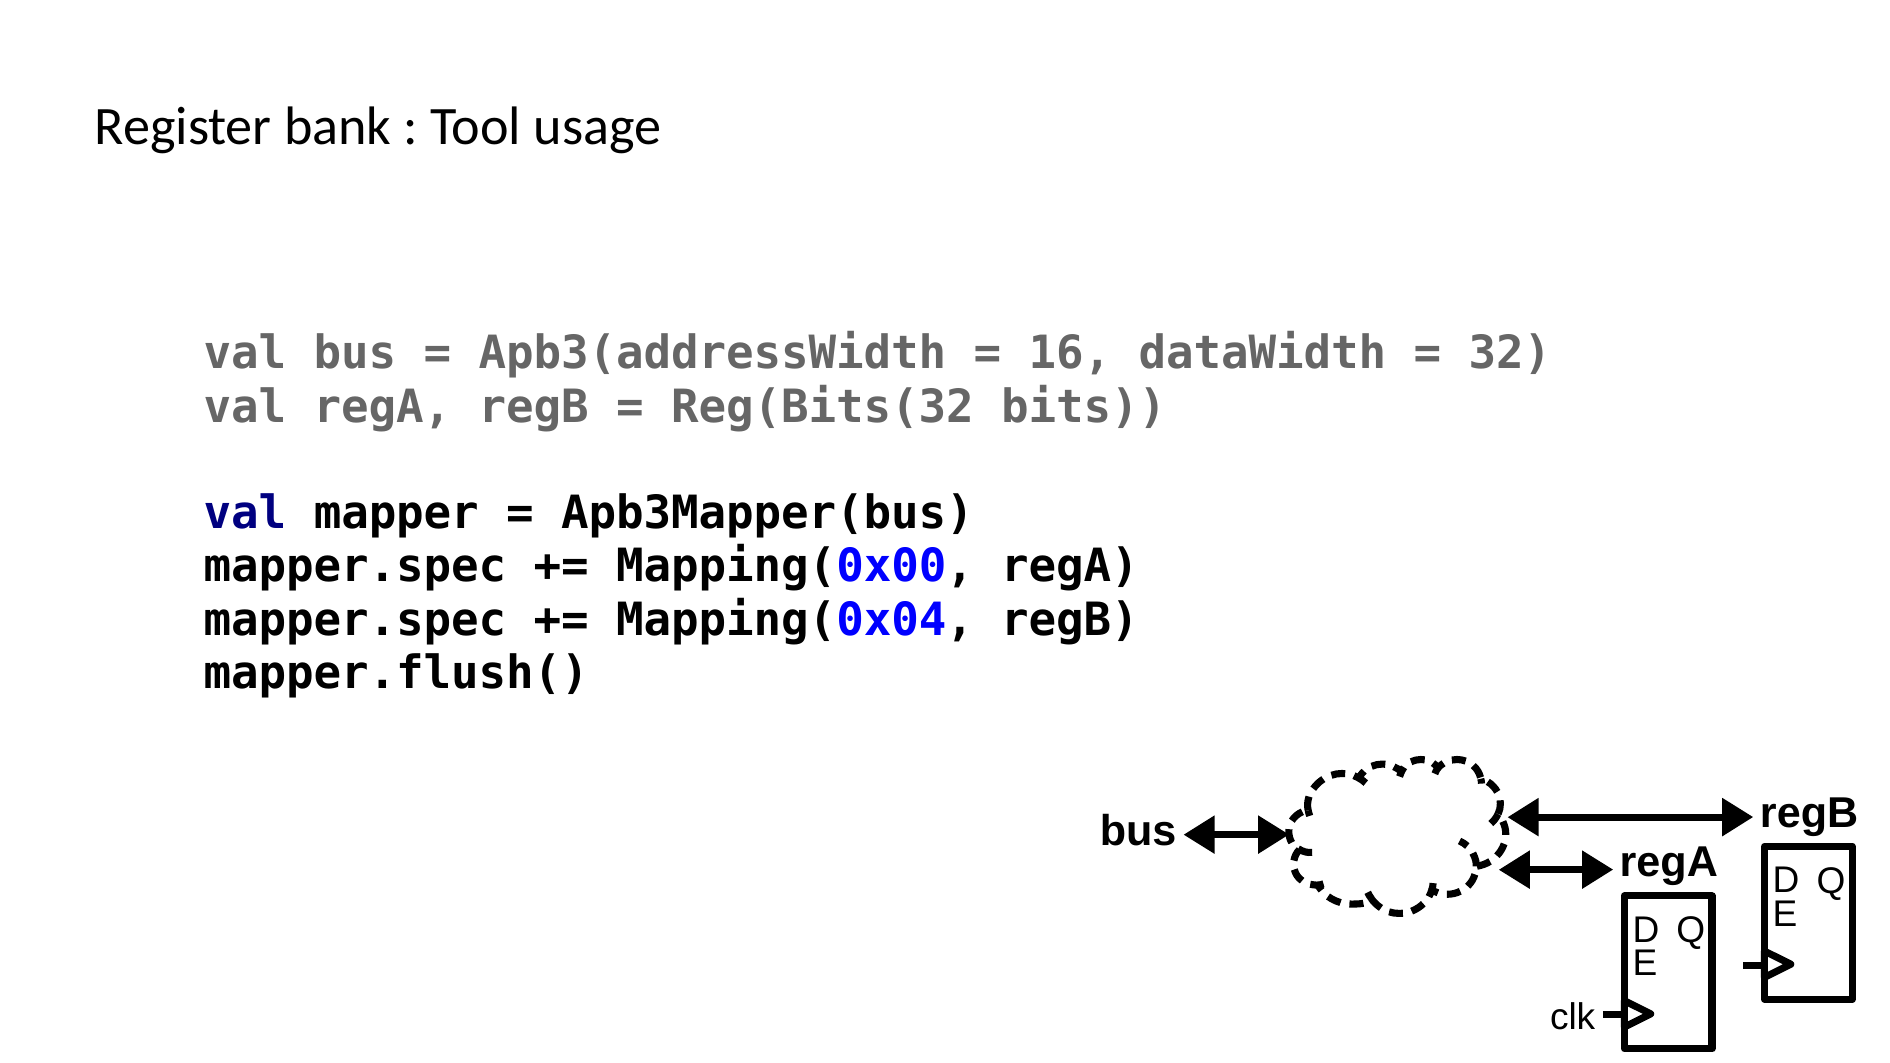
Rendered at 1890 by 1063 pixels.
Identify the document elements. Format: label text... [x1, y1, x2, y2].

text_box val bus = Apb3(addressWidth = 16, dataWidth = 32) val regA, regB = Reg(Bits(32 bits)) val mapper = Apb3Mapper(bus) mapper.spec += Mapping(0x00, regA) mapper.spec += Mapping(0x04, regB) mapper.flush() [188, 318, 1890, 944]
picture [1062, 755, 1885, 1053]
title Register bank : Tool usage [94, 42, 1796, 220]
